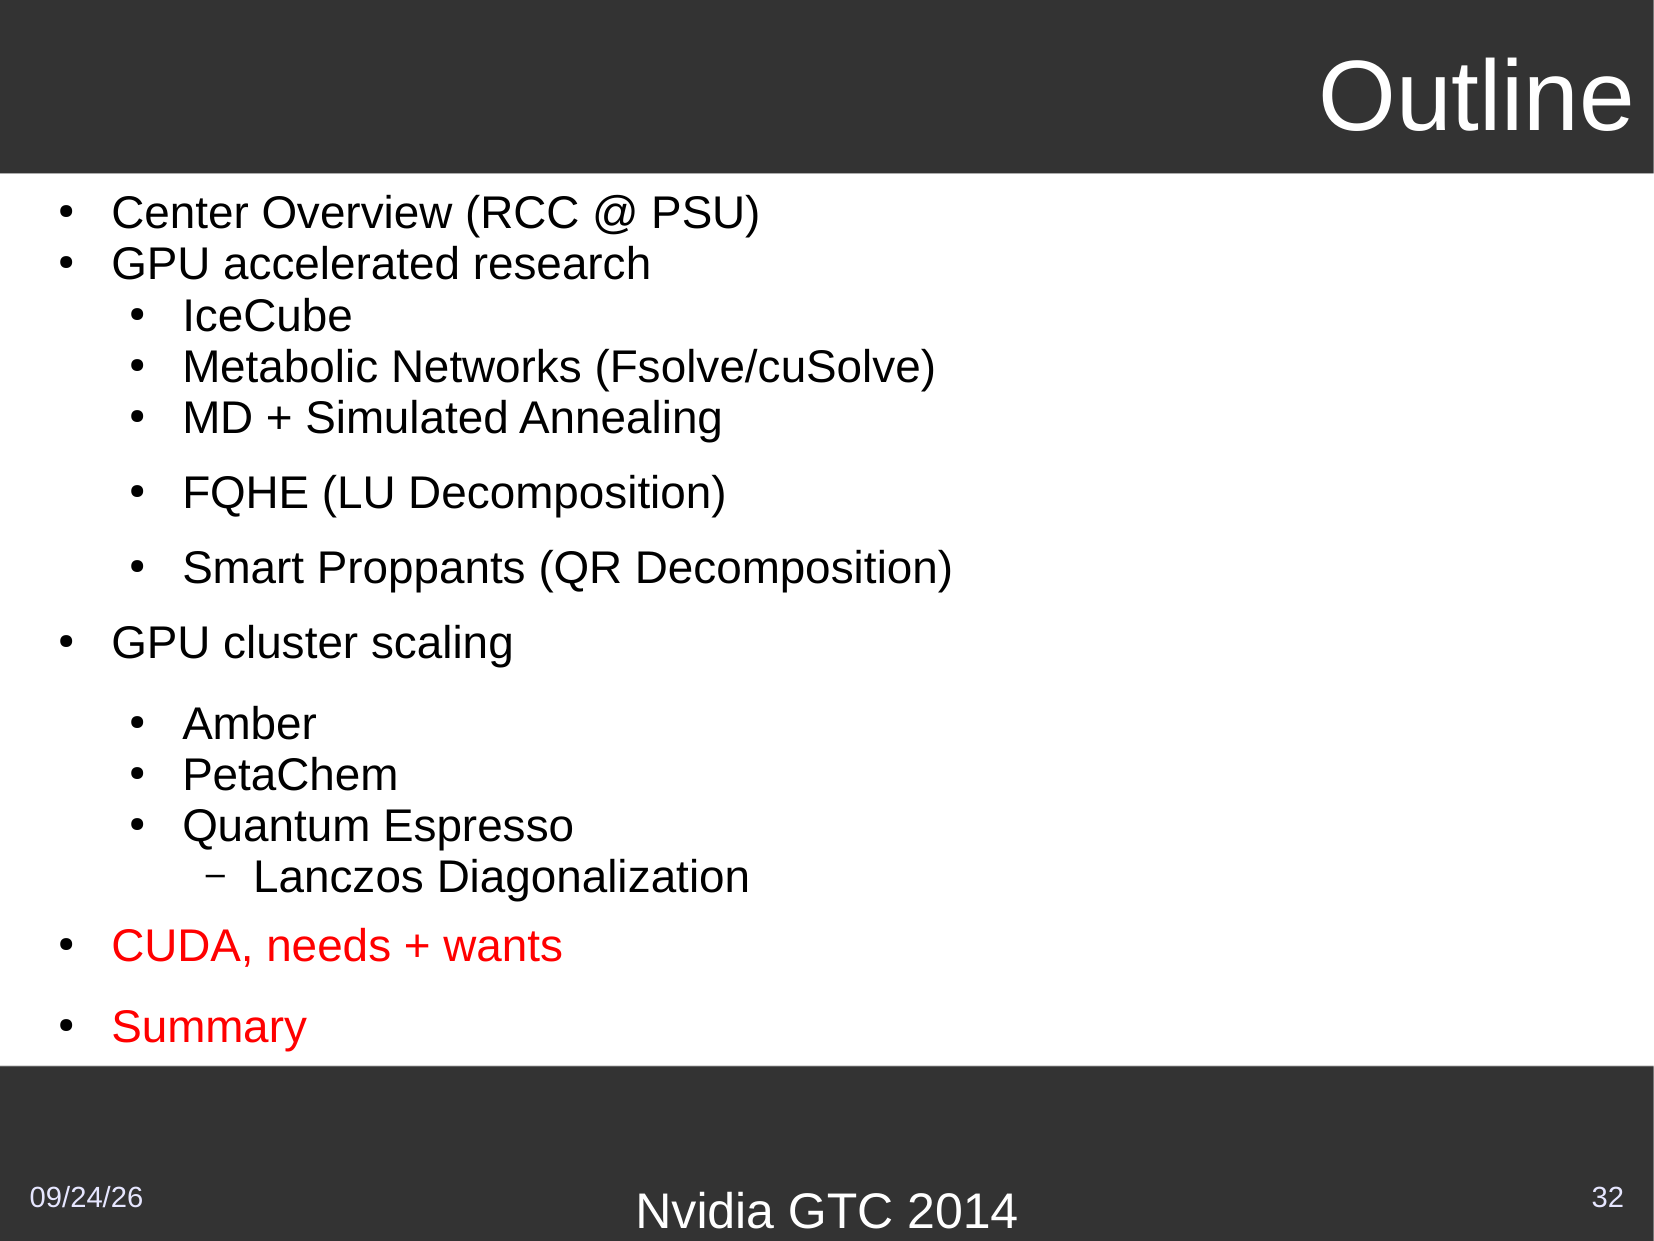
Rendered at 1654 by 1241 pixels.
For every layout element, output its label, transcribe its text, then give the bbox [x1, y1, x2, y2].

text_box Nvidia GTC 2014 [29, 1182, 1625, 1239]
title Outline [40, 11, 1636, 181]
picture [0, 0, 1654, 1241]
list Center Overview (RCC @ PSU) GPU accelerated research IceCube Metabolic Networks (Fsolve/cuSolve) MD + Simulated Annealing FQHE (LU Decomposition) Smart Proppants (QR Decomposition) GPU cluster scaling Amber PetaChem Quantum Espresso Lanczos Diagonalization CUDA, needs + wants Summary [40, 187, 1636, 1053]
